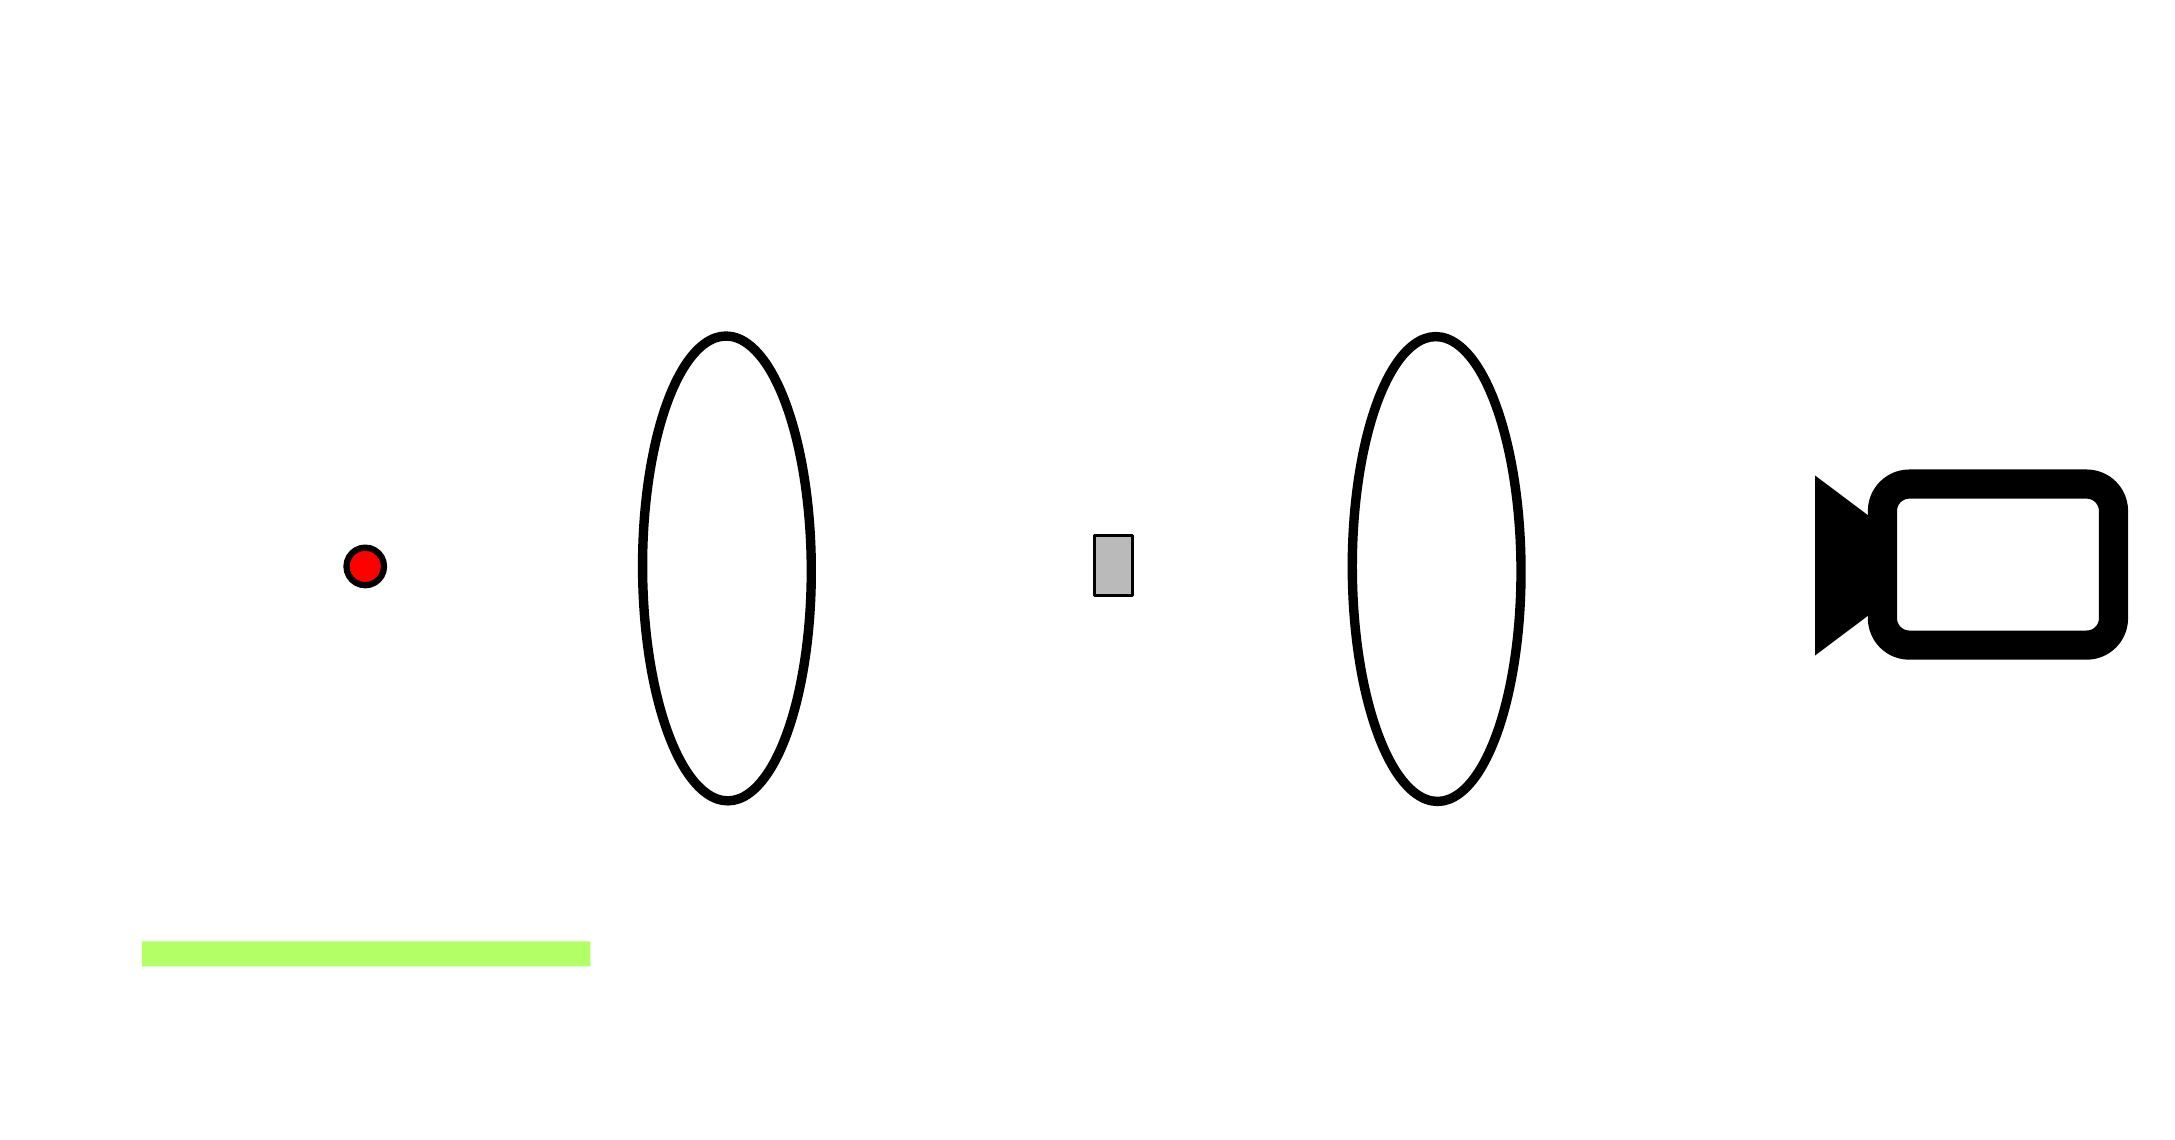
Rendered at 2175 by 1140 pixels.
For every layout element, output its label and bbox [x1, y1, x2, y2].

text_box [1094, 535, 1133, 596]
text_box [1352, 336, 1522, 802]
text_box [642, 336, 812, 801]
text_box [1882, 484, 2114, 646]
text_box [1815, 475, 1876, 656]
text_box [346, 547, 385, 586]
